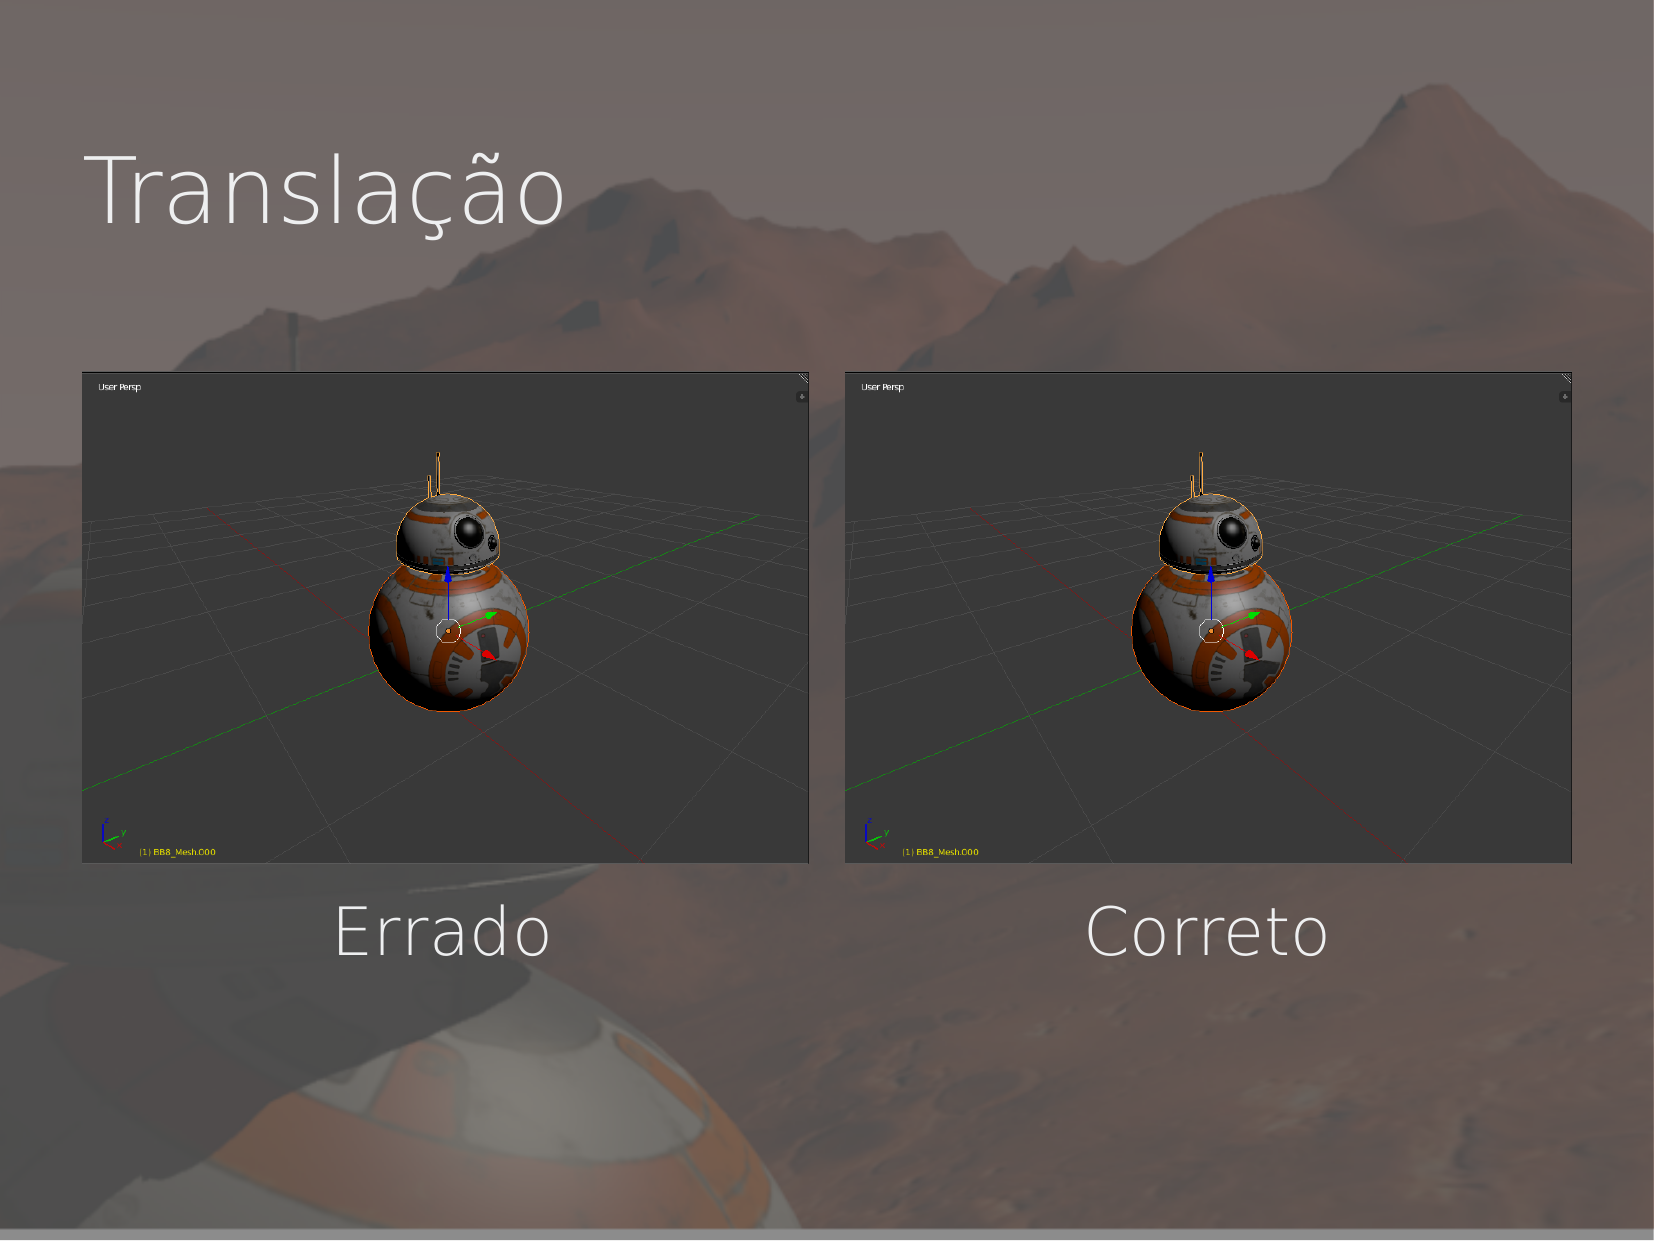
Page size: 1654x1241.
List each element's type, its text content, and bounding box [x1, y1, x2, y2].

picture [82, 371, 809, 864]
text_box Errado [75, 885, 811, 979]
title Translação [82, 88, 1571, 296]
text_box Correto [840, 885, 1576, 979]
picture [845, 371, 1572, 864]
